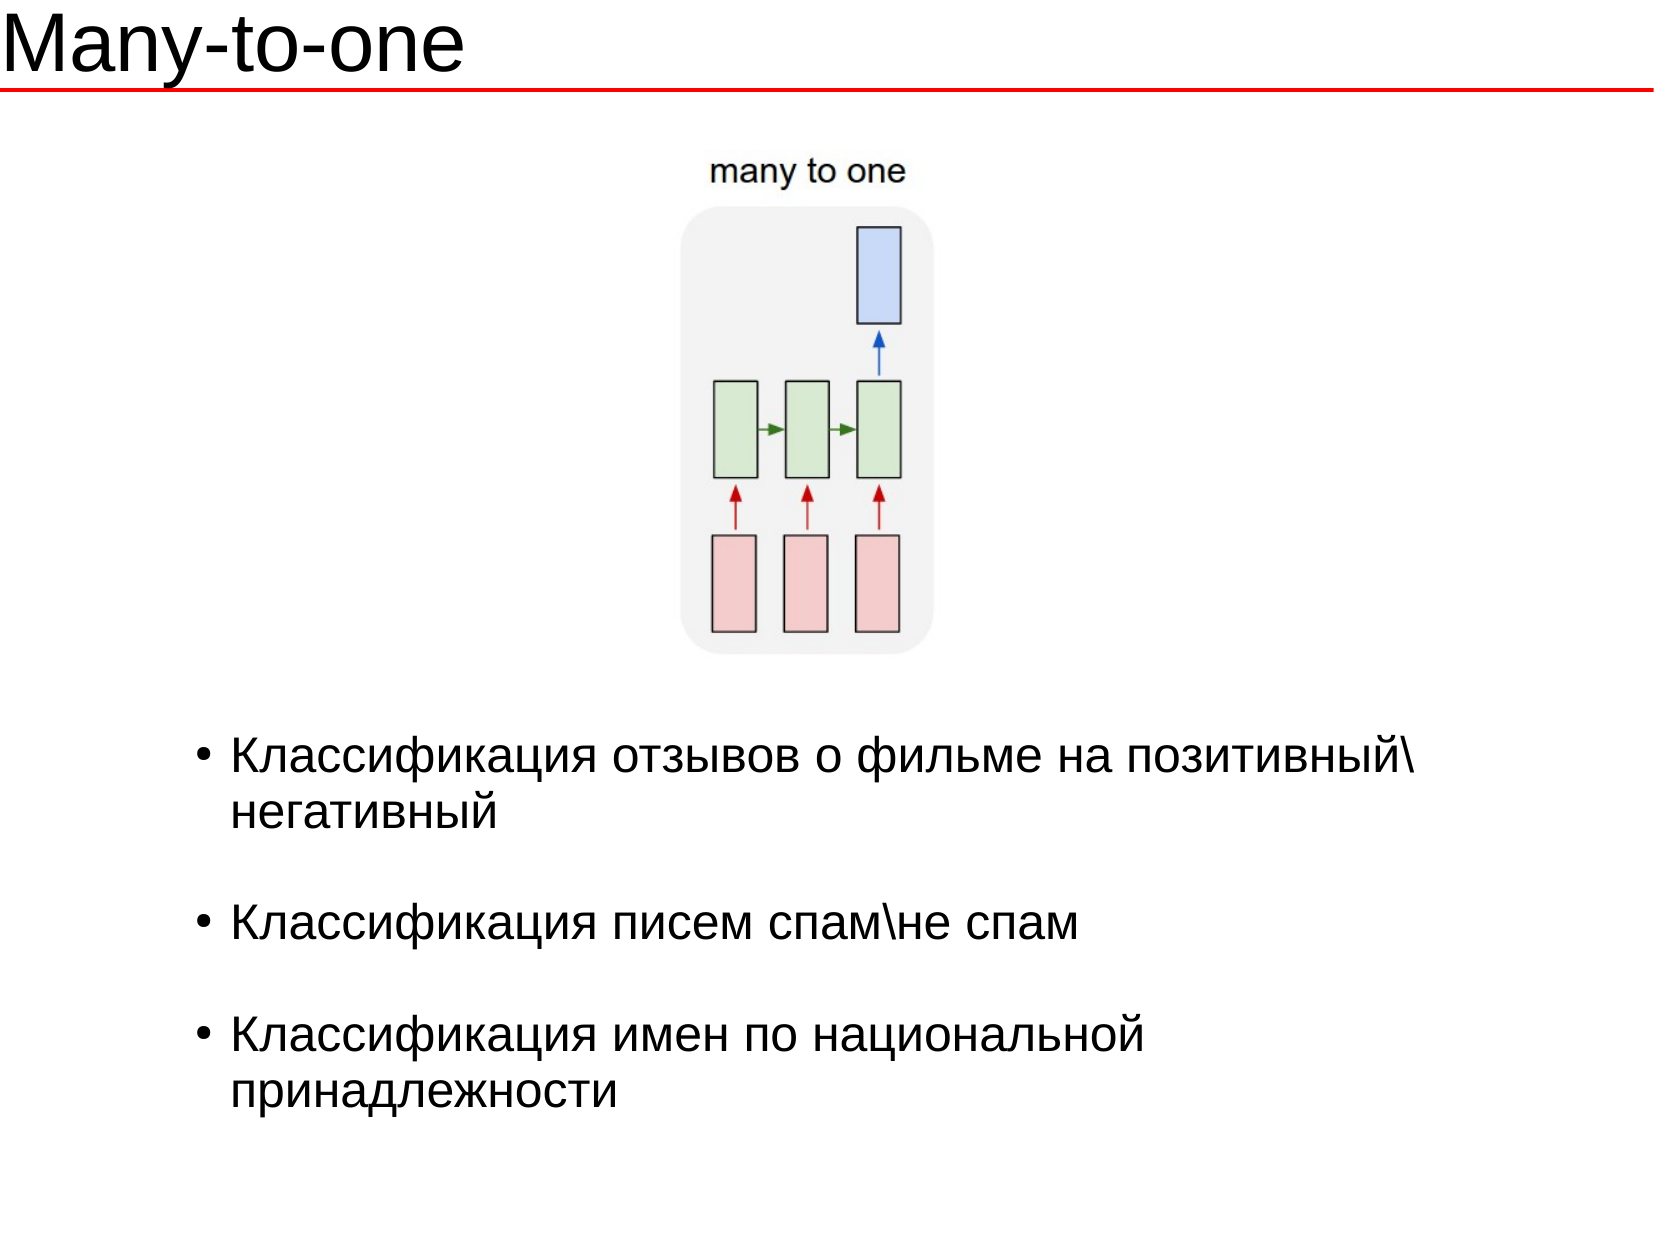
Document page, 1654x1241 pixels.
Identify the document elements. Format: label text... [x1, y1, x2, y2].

text_box Классификация отзывов о фильме на позитивный\негативный Классификация писем спам\не спам Классификация имен по национальной принадлежности [180, 719, 1501, 1126]
picture [660, 150, 976, 668]
title Many-to-one [0, 0, 1489, 90]
